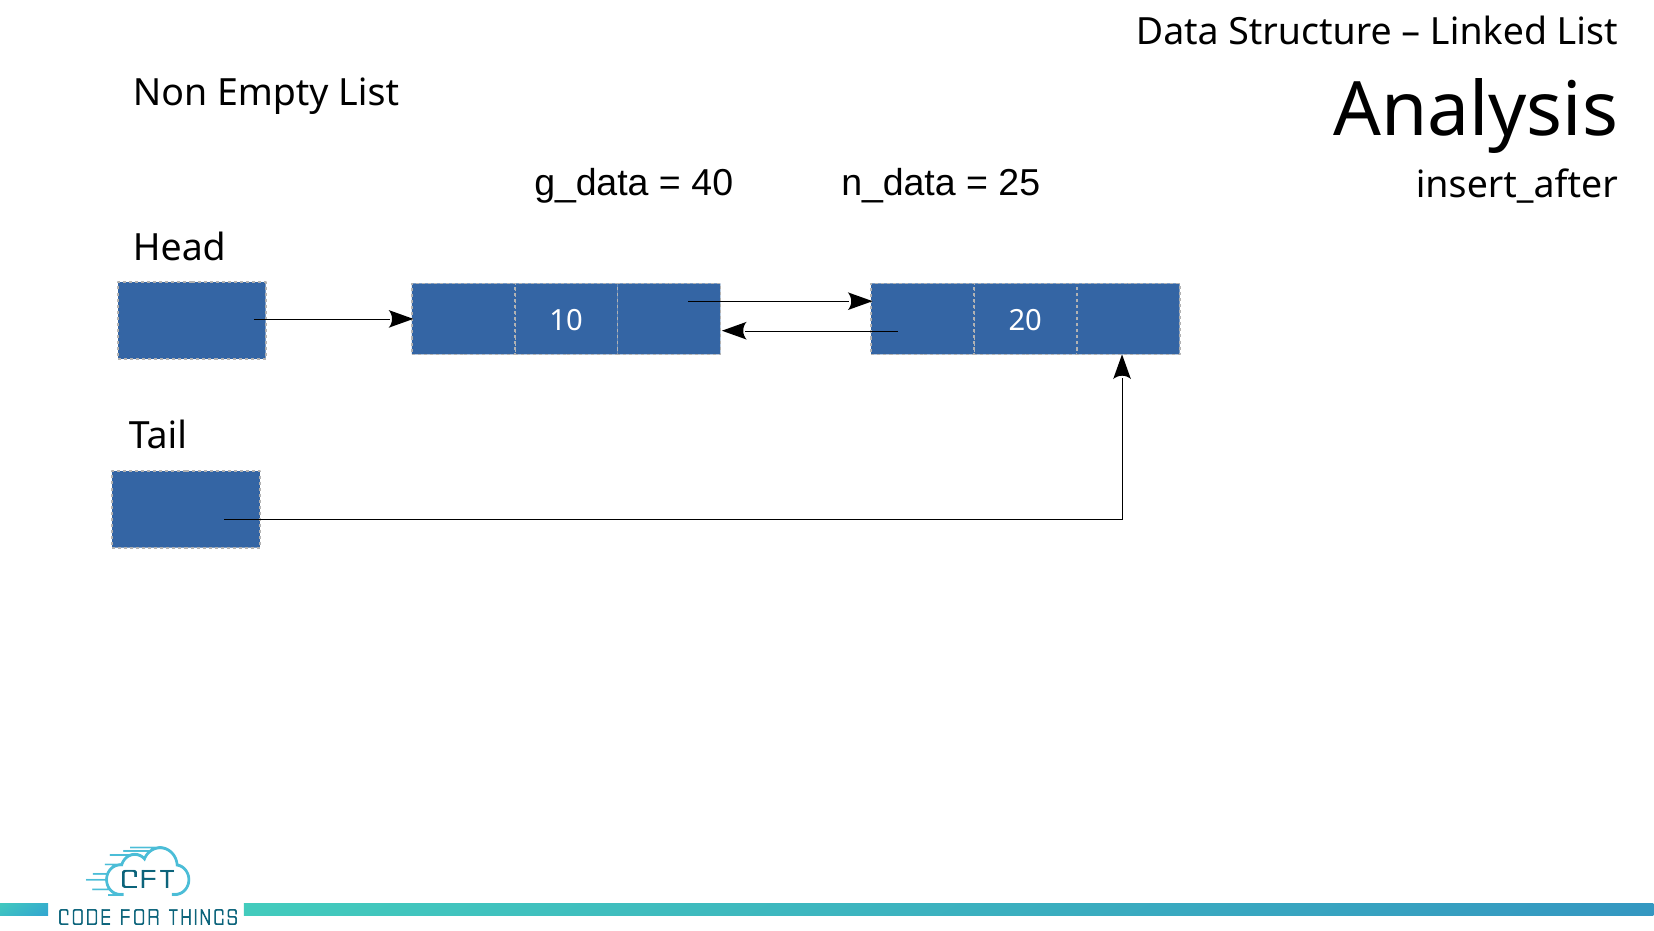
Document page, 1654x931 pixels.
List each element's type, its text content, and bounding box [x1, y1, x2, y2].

text_box 20 [974, 283, 1076, 355]
title Data Structure – Linked List Analysis insert_after [1099, 0, 1619, 216]
text_box [411, 283, 515, 355]
picture [59, 846, 237, 925]
text_box 10 [515, 283, 617, 355]
text_box [112, 471, 260, 548]
text_box Non Empty List [118, 58, 544, 125]
text_box [118, 293, 266, 359]
text_box [617, 283, 721, 355]
text_box [871, 283, 974, 355]
text_box [1076, 283, 1180, 355]
text_box Tail [114, 401, 237, 468]
text_box g_data = 40 [519, 153, 749, 211]
text_box Head [118, 212, 285, 293]
text_box n_data = 25 [826, 153, 1056, 211]
